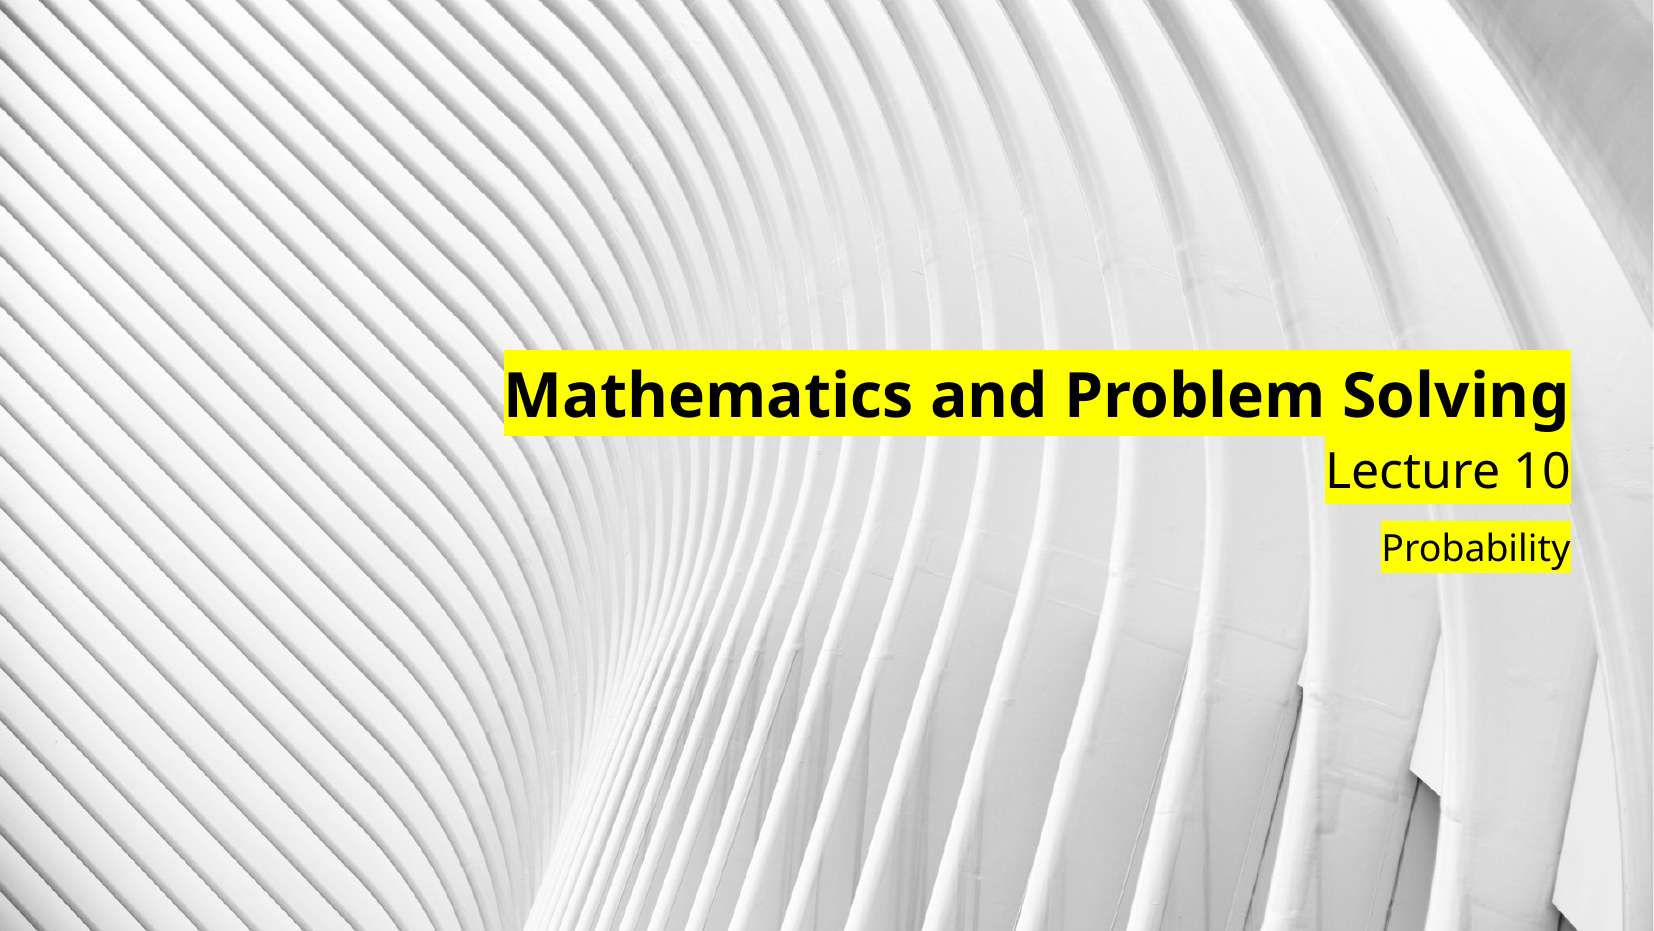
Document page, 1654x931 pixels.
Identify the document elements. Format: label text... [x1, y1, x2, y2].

list Mathematics and Problem Solving Lecture 10 Probability [82, 37, 1571, 886]
picture [0, 0, 1654, 931]
